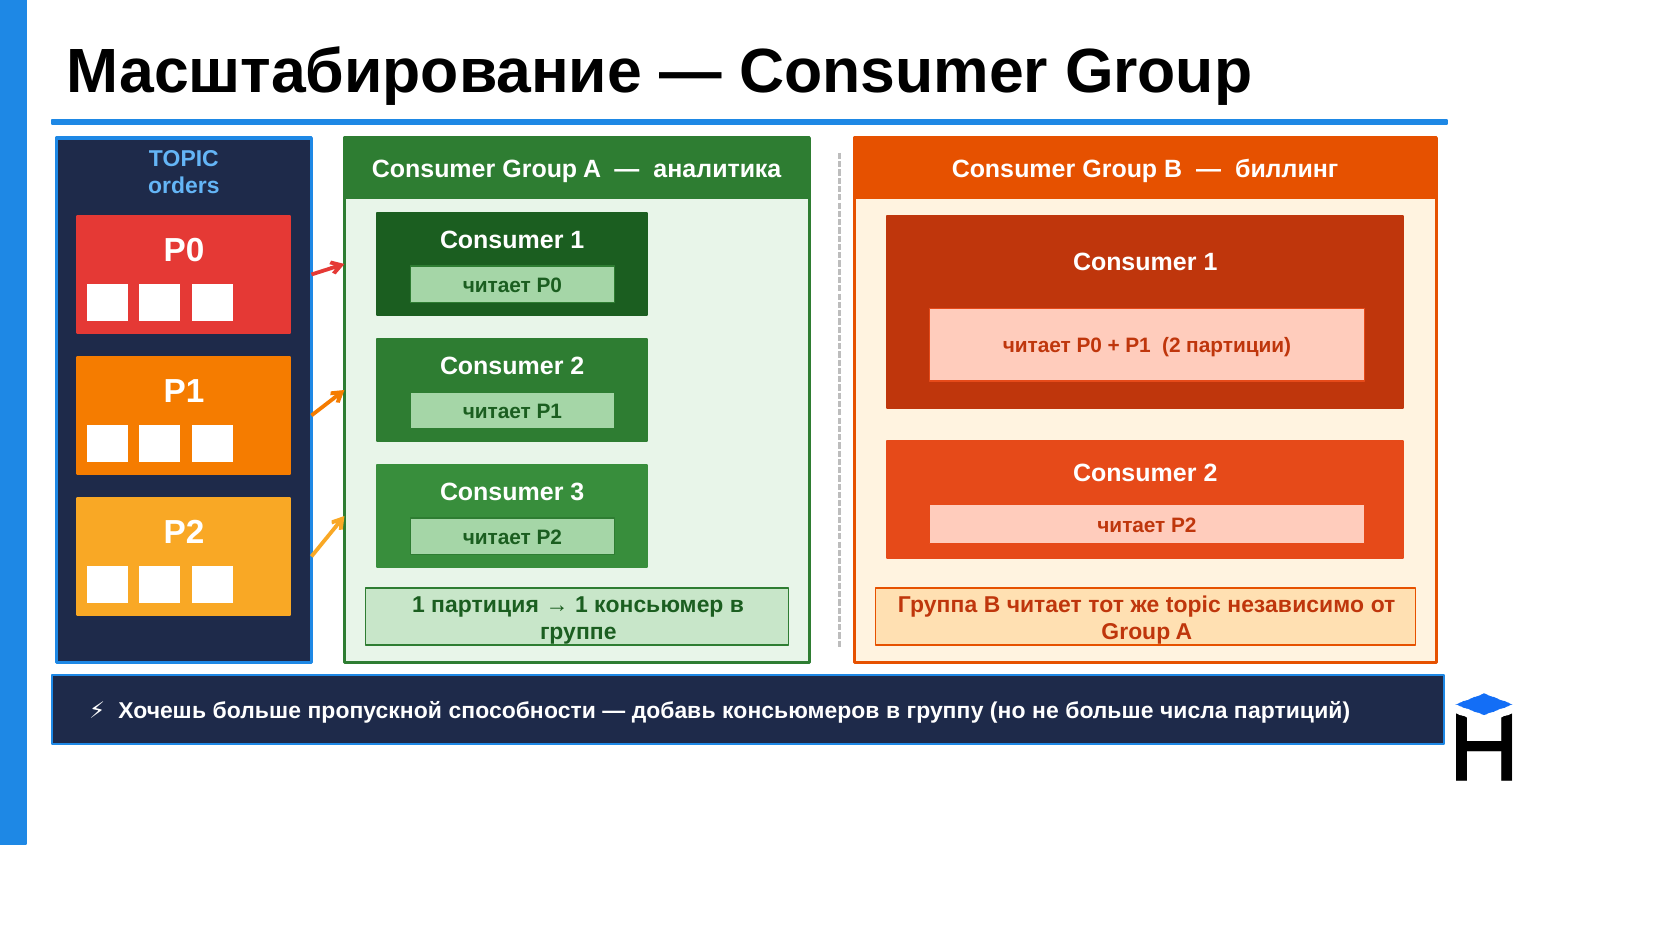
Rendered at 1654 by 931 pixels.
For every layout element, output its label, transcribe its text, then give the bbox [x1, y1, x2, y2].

text_box [344, 198, 810, 663]
text_box Consumer 1 [887, 215, 1404, 305]
text_box Consumer 1 [377, 212, 648, 264]
text_box [1425, 674, 1444, 744]
text_box Consumer 2 [377, 338, 648, 390]
text_box P1 [77, 356, 291, 422]
text_box Consumer Group A — аналитика [344, 137, 810, 198]
text_box P2 [77, 497, 291, 563]
text_box читает P2 [929, 504, 1365, 544]
text_box читает P0 [410, 265, 615, 303]
text_box [56, 204, 312, 663]
text_box P0 [77, 215, 291, 281]
text_box [51, 674, 74, 744]
text_box Consumer 2 [887, 440, 1404, 502]
text_box Consumer Group B — биллинг [854, 137, 1437, 198]
text_box Consumer 3 [377, 464, 648, 516]
text_box TOPIC orders [56, 137, 312, 204]
text_box [0, 0, 27, 844]
text_box [51, 119, 1447, 125]
text_box читает P2 [410, 517, 615, 555]
text_box читает P1 [410, 392, 615, 429]
text_box Масштабирование — Consumer Group [51, 17, 1447, 117]
picture [1455, 693, 1513, 781]
text_box ⚡ Хочешь больше пропускной способности — добавь консьюмеров в группу (но не больше числа партиций) [74, 674, 1425, 744]
text_box Группа B читает тот же topic независимо от Group A [881, 588, 1413, 645]
text_box [854, 198, 1437, 663]
text_box читает P0 + P1 (2 партиции) [929, 308, 1365, 382]
text_box 1 партиция → 1 консьюмер в группе [371, 588, 786, 645]
